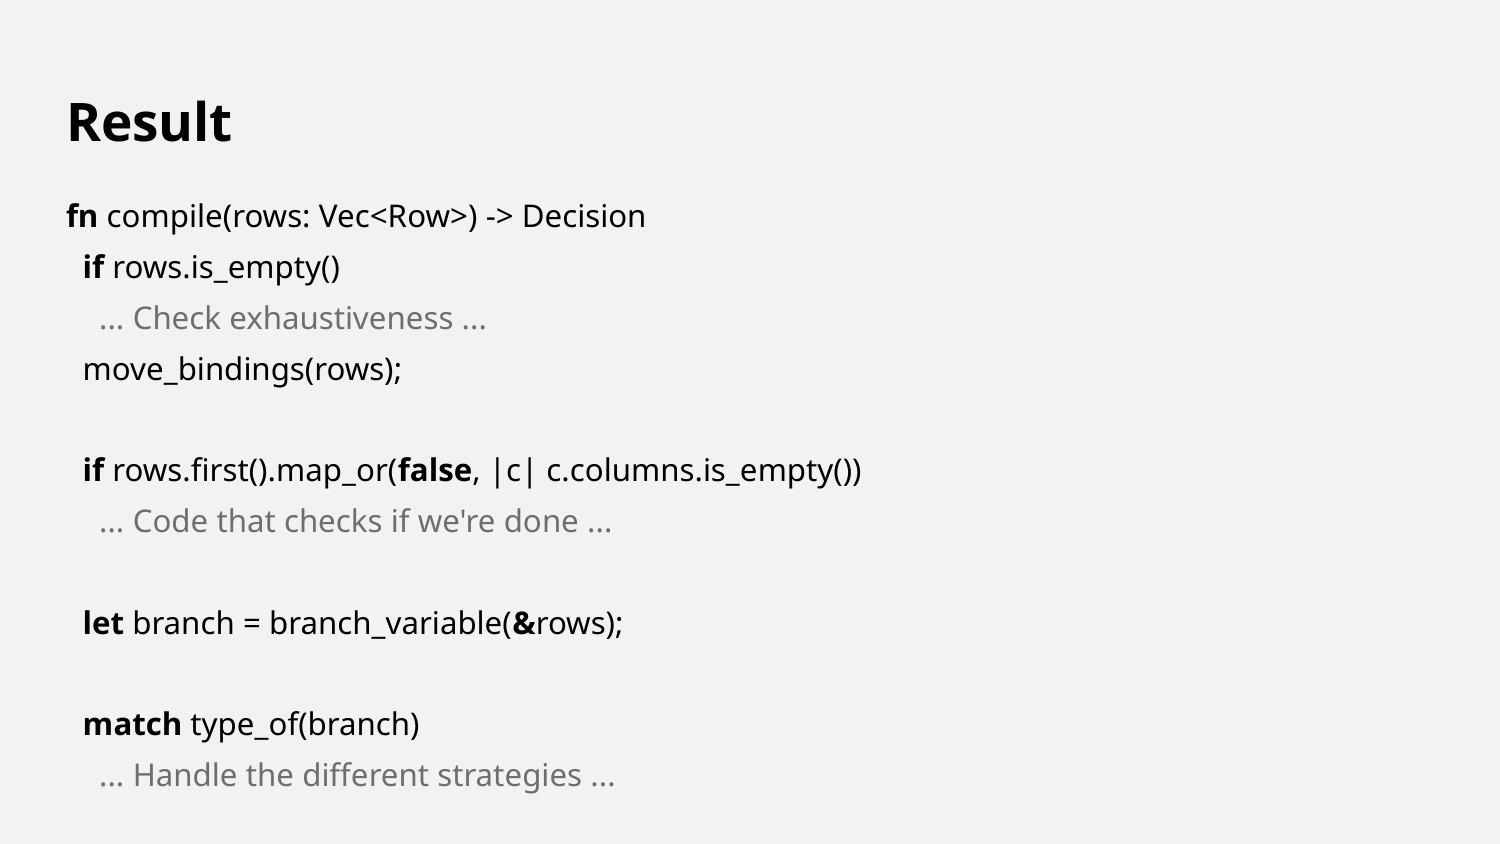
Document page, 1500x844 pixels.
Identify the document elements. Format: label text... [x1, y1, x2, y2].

title Result [51, 72, 1449, 167]
list fn compile(rows: Vec<Row>) -> Decision if rows.is_empty() ... Check exhaustiveness ... move_bindings(rows); if rows.first().map_or(false, |c| c.columns.is_empty()) ... Code that checks if we're done ... let branch = branch_variable(&rows); match type_of(branch) ... Handle the different strategies ... [51, 189, 1449, 834]
